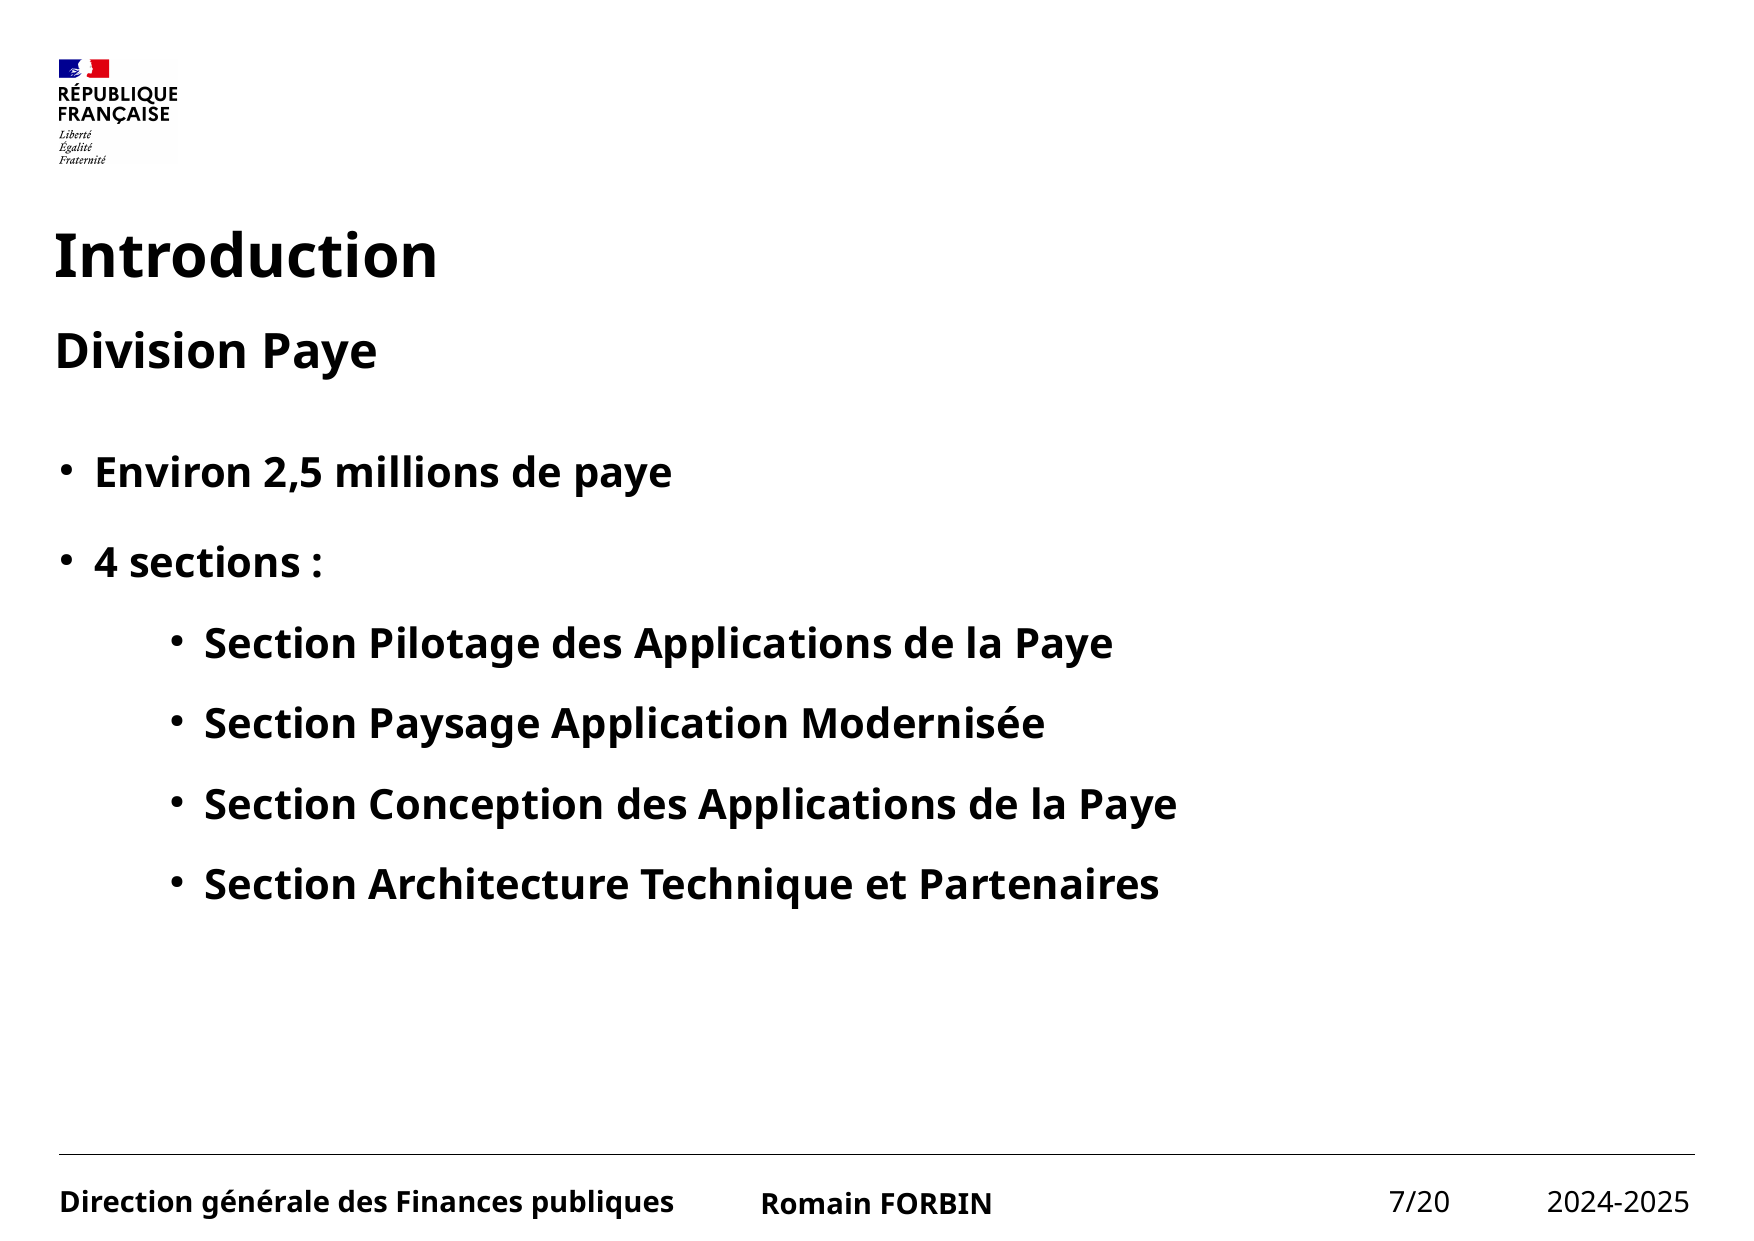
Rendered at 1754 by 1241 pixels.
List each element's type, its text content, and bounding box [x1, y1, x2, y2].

list Introduction Division Paye [54, 212, 1091, 384]
picture [59, 59, 178, 164]
list Environ 2,5 millions de paye 4 sections : Section Pilotage des Applications de la Paye Section Paysage Application Modernisée Section Conception des Applications de la Paye Section Architecture Technique et Partenaires [59, 442, 1638, 945]
